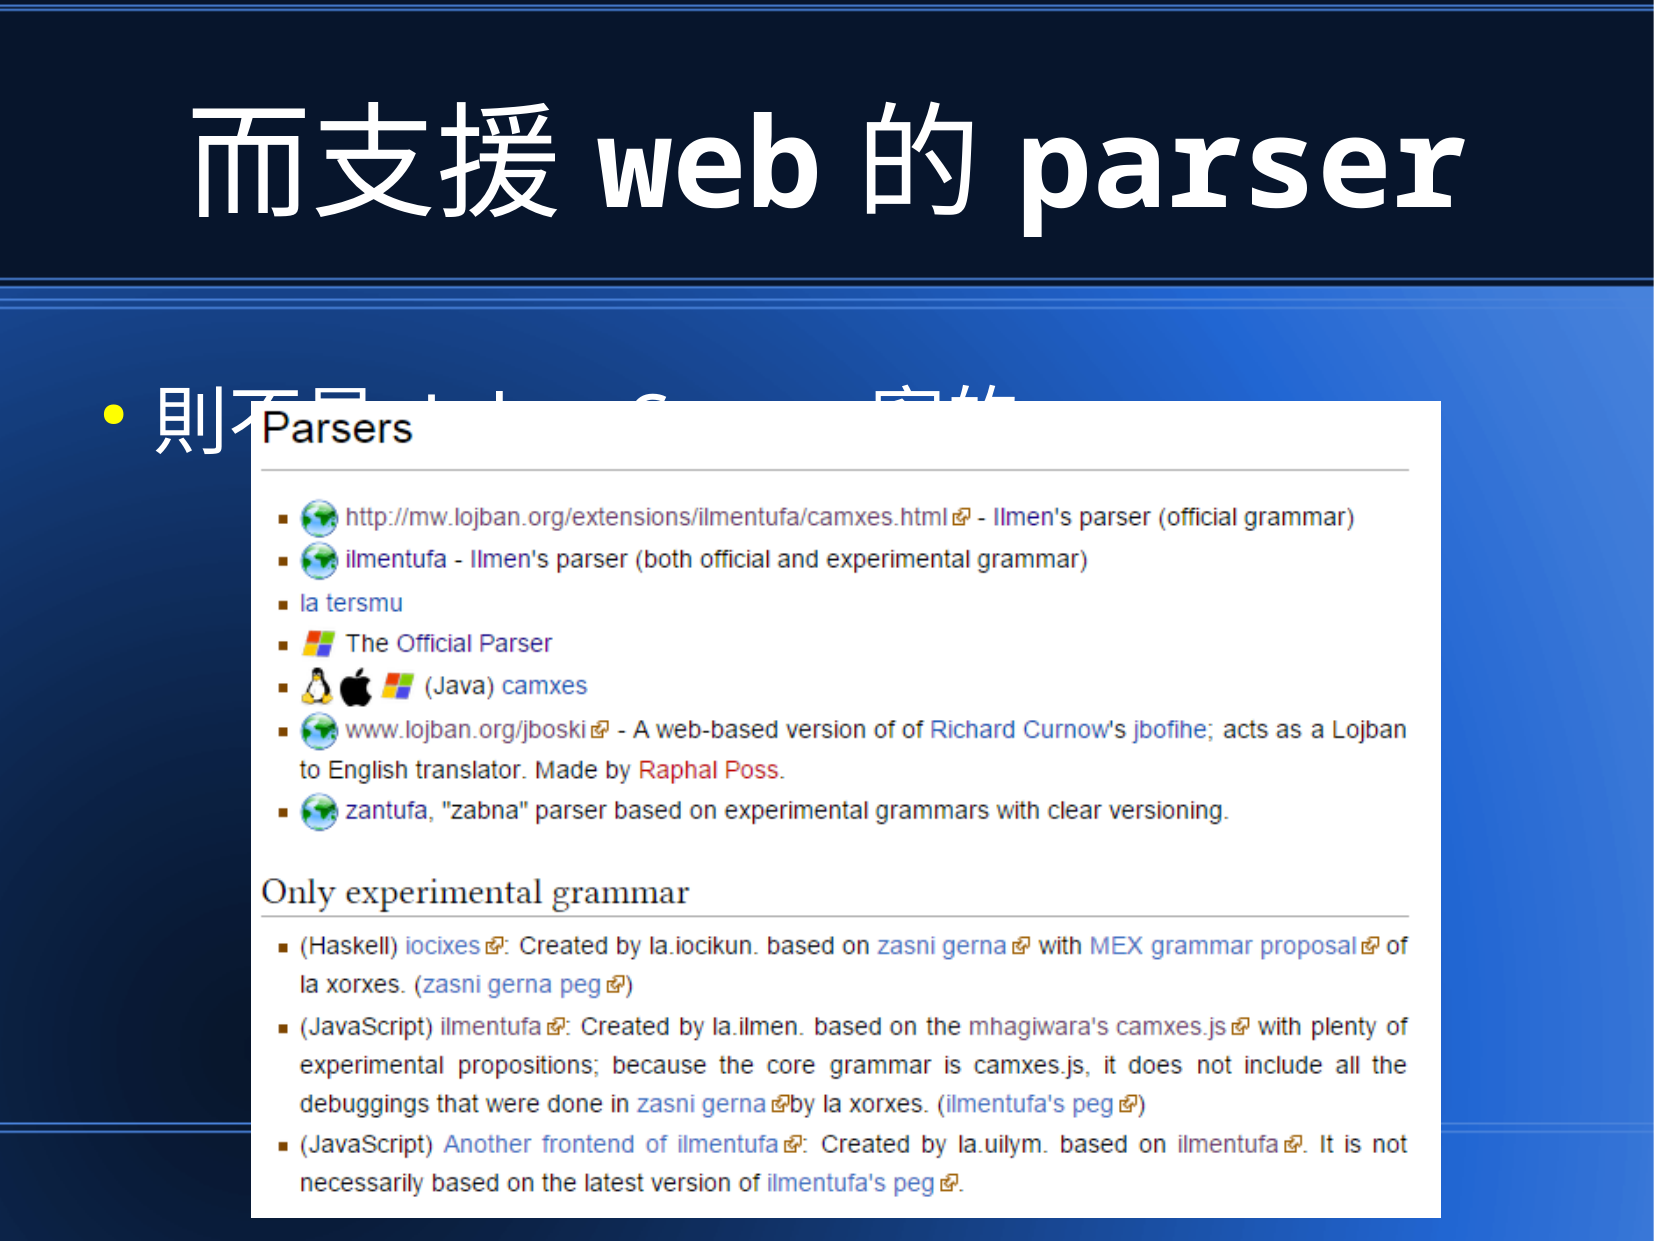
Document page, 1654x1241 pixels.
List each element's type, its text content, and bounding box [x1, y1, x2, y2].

picture [0, 0, 1654, 1241]
title 而支援web的parser [82, 49, 1571, 257]
list 則不是John Cowan寫的 [82, 307, 1571, 1241]
picture [251, 401, 1441, 1218]
